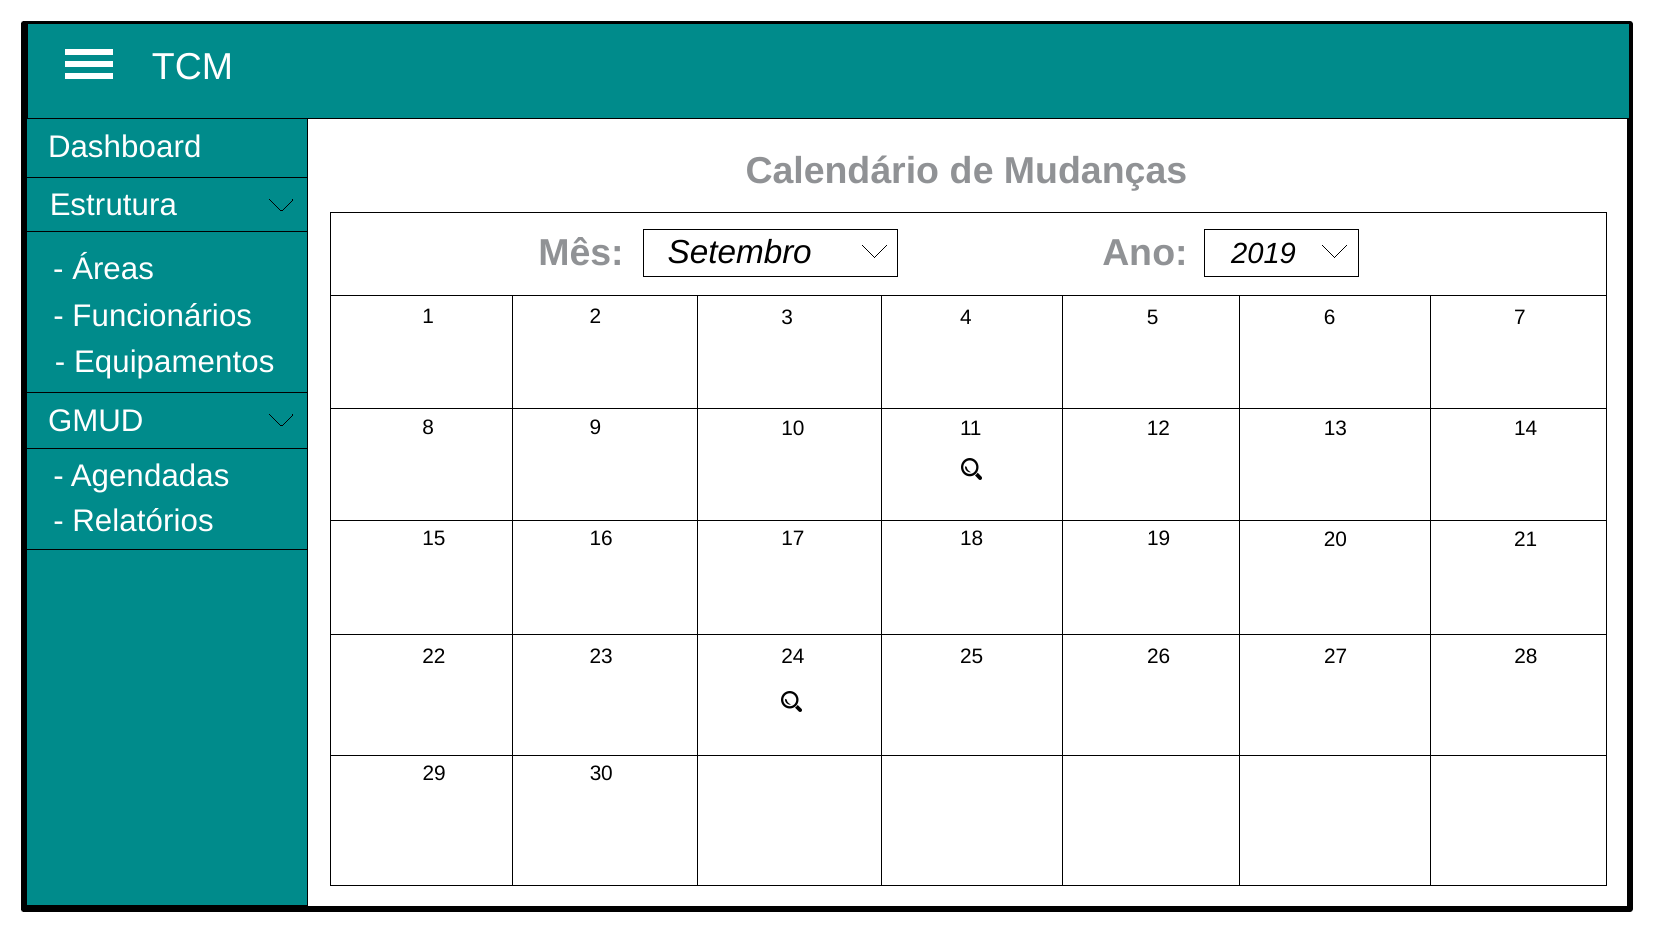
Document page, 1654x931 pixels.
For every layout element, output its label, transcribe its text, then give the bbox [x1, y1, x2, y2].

text_box 17 [766, 519, 820, 558]
text_box 3 [766, 297, 808, 337]
text_box - Equipamentos [40, 336, 290, 387]
text_box 19 [1132, 519, 1185, 558]
text_box - Relatórios [38, 495, 237, 580]
picture [961, 458, 982, 480]
text_box 12 [1132, 408, 1185, 447]
text_box 22 [407, 636, 461, 676]
text_box - Agendadas [38, 450, 245, 501]
text_box 13 [1309, 408, 1362, 448]
text_box - Áreas [38, 243, 170, 290]
text_box 18 [945, 519, 998, 558]
text_box 10 [766, 408, 820, 447]
text_box 9 [574, 408, 616, 447]
text_box Calendário de Mudanças [730, 141, 1213, 199]
text_box Setembro [652, 226, 827, 278]
text_box 7 [1499, 298, 1541, 337]
text_box TCM [137, 37, 249, 95]
picture [781, 691, 802, 712]
text_box Ano: [1087, 224, 1226, 324]
text_box GMUD [33, 395, 159, 446]
text_box 21 [1499, 519, 1553, 558]
text_box 4 [945, 297, 987, 337]
text_box 25 [945, 637, 999, 676]
text_box 20 [1309, 519, 1362, 558]
text_box - Funcionários [38, 290, 268, 341]
text_box 23 [574, 637, 628, 676]
text_box 30 [574, 754, 628, 793]
text_box [26, 550, 308, 906]
text_box 11 [945, 408, 997, 447]
text_box Mês: [523, 224, 662, 324]
text_box Dashboard [33, 121, 217, 171]
text_box 27 [1309, 637, 1362, 676]
text_box [26, 23, 1630, 177]
text_box [26, 393, 308, 448]
text_box 29 [407, 754, 461, 793]
text_box 15 [407, 519, 461, 558]
text_box [26, 232, 308, 392]
text_box [26, 178, 308, 231]
text_box Estrutura [35, 179, 193, 229]
text_box 6 [1309, 298, 1351, 337]
text_box 2019 [1216, 229, 1312, 277]
text_box 24 [766, 637, 820, 676]
text_box 1 [407, 297, 449, 336]
text_box 2 [574, 297, 616, 336]
text_box 28 [1499, 637, 1553, 676]
text_box 16 [574, 519, 628, 558]
text_box [26, 449, 308, 549]
text_box 14 [1499, 409, 1553, 448]
text_box 26 [1132, 637, 1185, 676]
text_box 5 [1132, 298, 1174, 337]
text_box 8 [407, 408, 449, 447]
